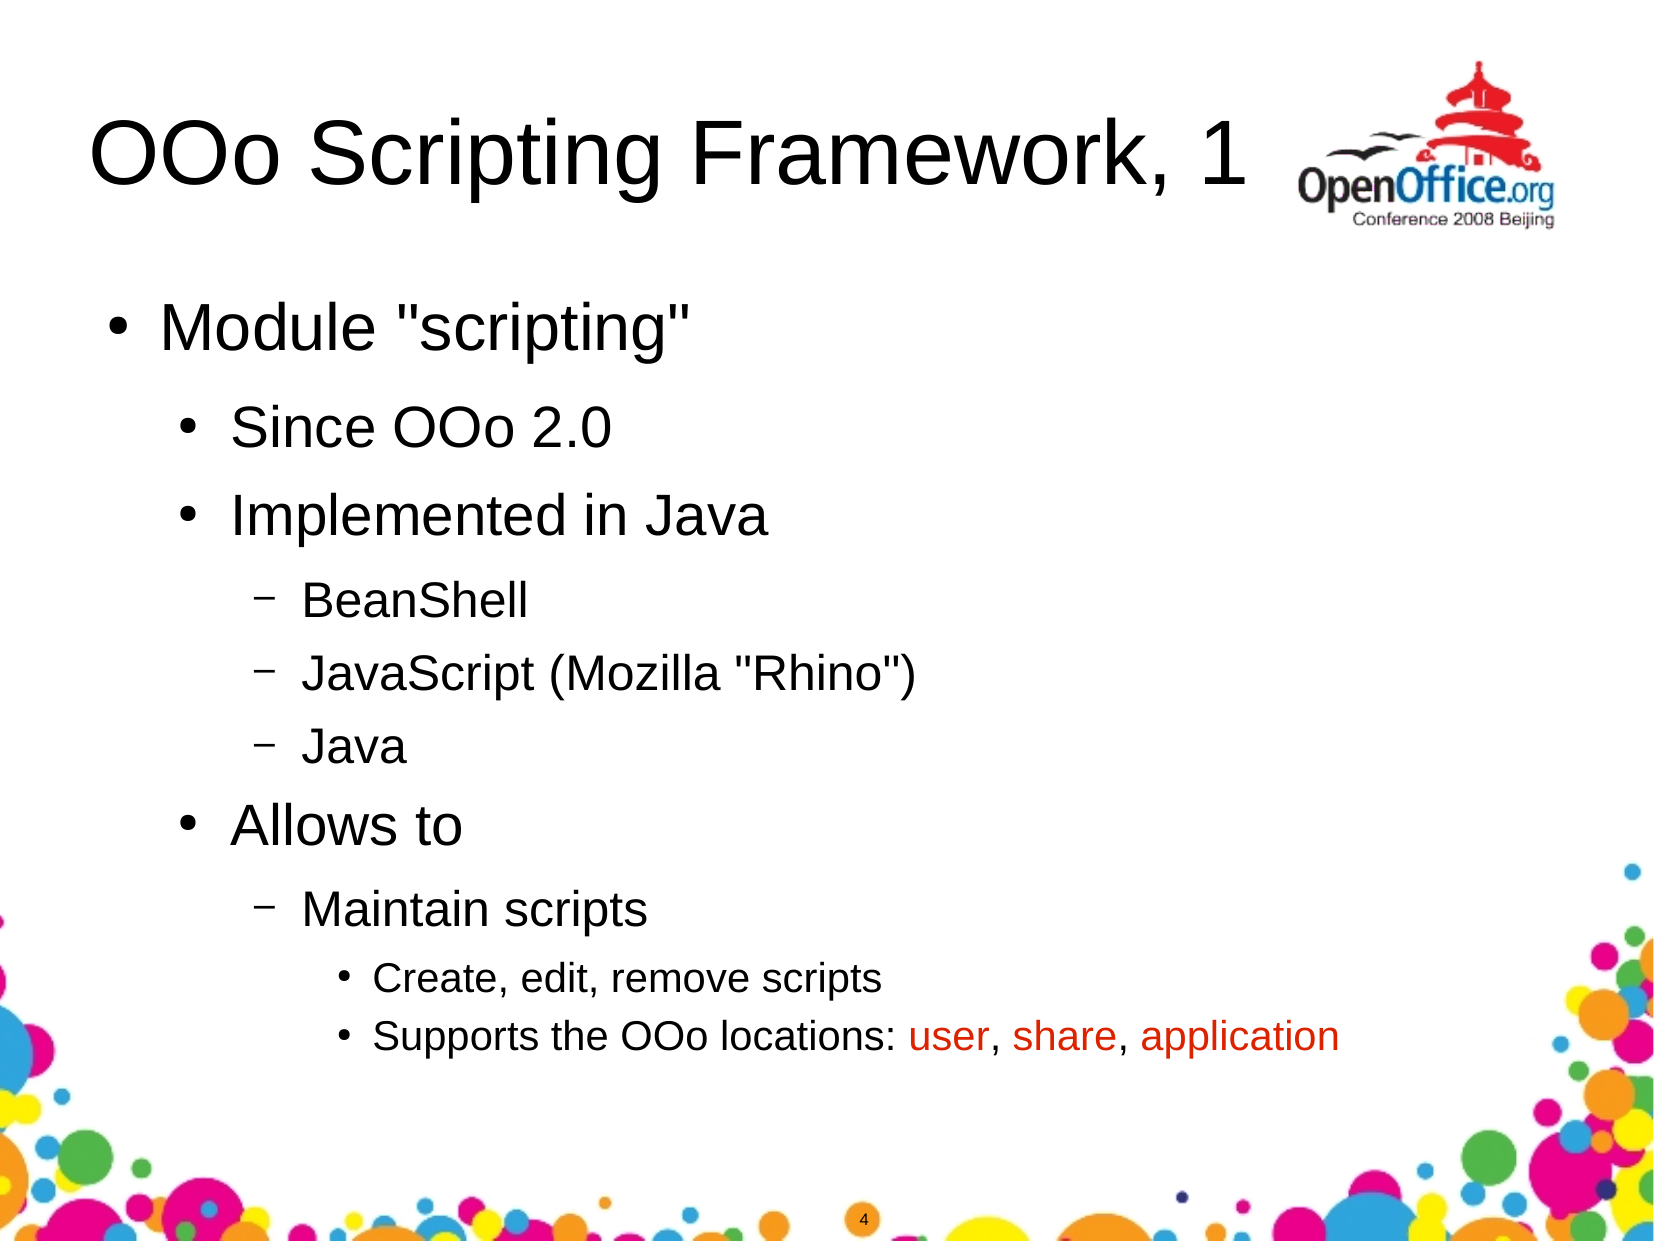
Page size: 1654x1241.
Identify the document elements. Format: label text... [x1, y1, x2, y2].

title OOo Scripting Framework, 1 [82, 49, 1258, 257]
list Module "scripting" Since OOo 2.0 Implemented in Java BeanShell JavaScript (Mozilla "Rhino") Java Allows to Maintain scripts Create, edit, remove scripts Supports the OOo locations: user, share, application [88, 290, 1577, 1109]
picture [1285, 51, 1569, 250]
picture [0, 810, 1654, 1241]
